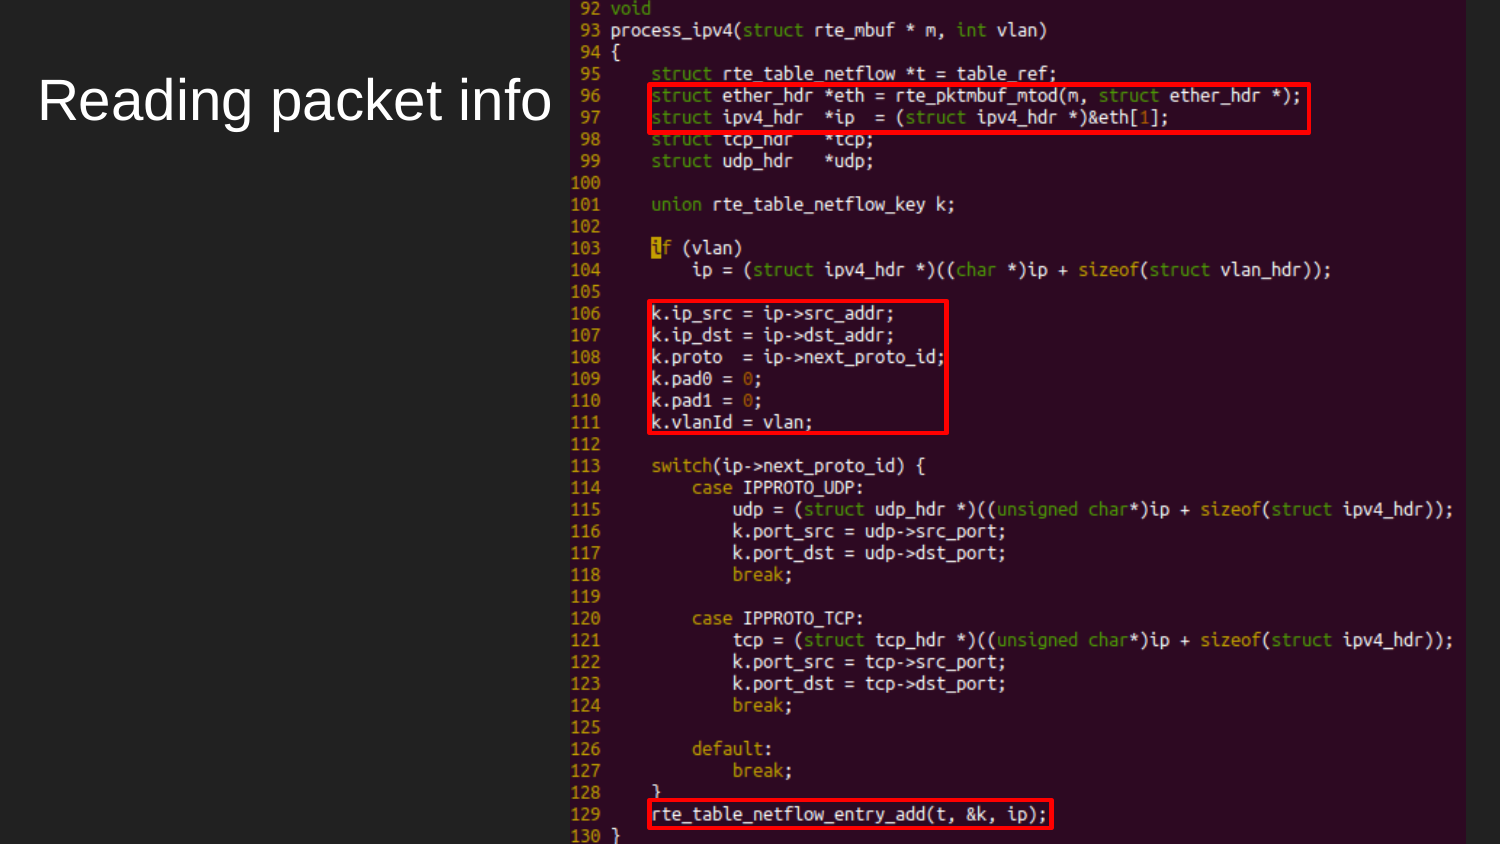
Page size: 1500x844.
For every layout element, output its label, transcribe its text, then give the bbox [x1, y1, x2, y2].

picture [570, 0, 1466, 844]
title Reading packet info [22, 47, 570, 250]
